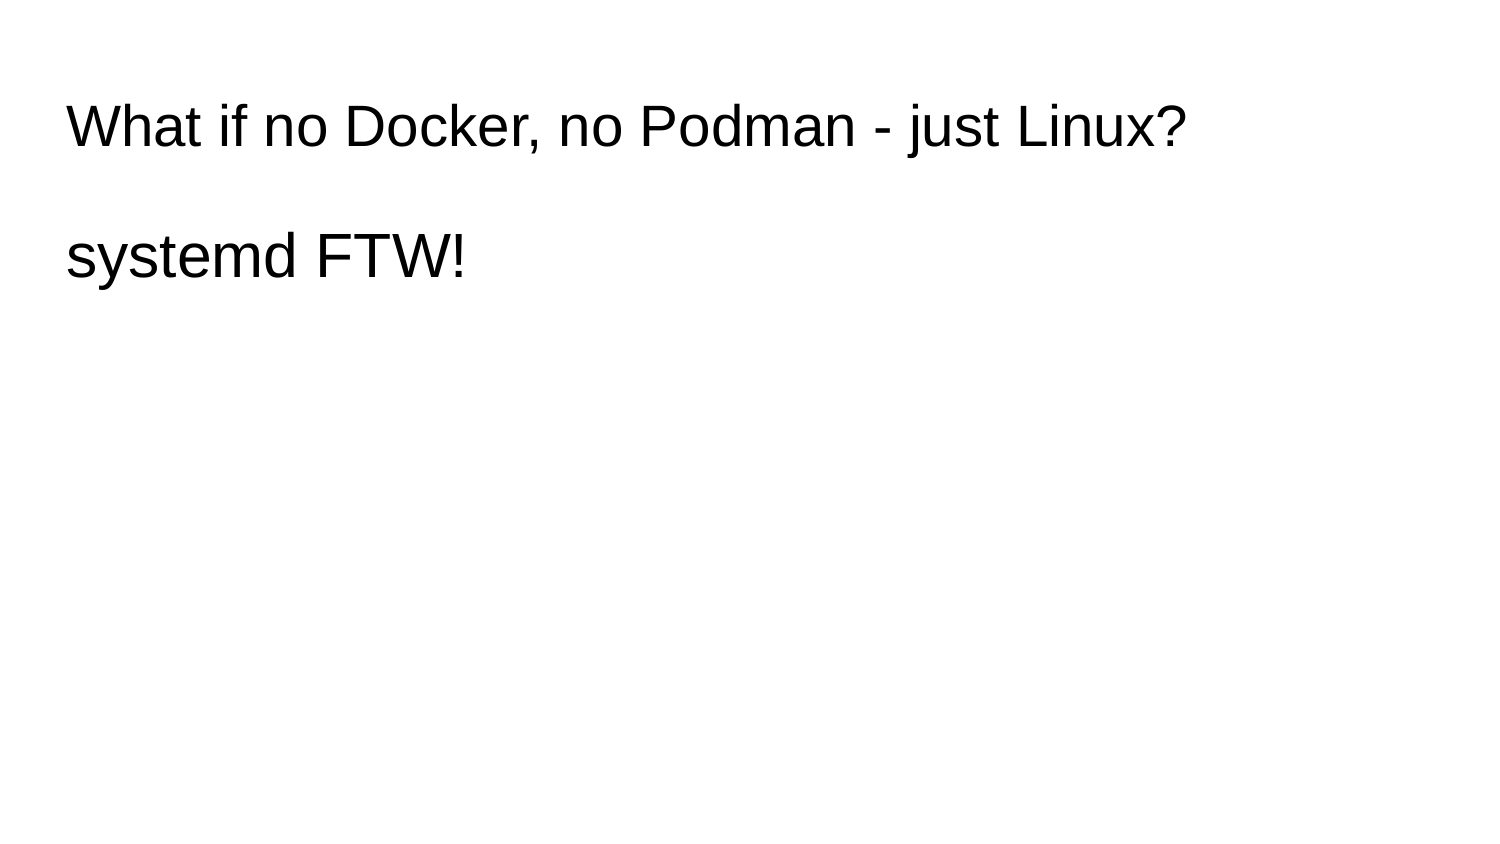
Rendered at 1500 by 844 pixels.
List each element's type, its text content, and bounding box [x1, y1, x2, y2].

title What if no Docker, no Podman - just Linux? [51, 72, 1449, 167]
list systemd FTW! [51, 189, 1480, 824]
